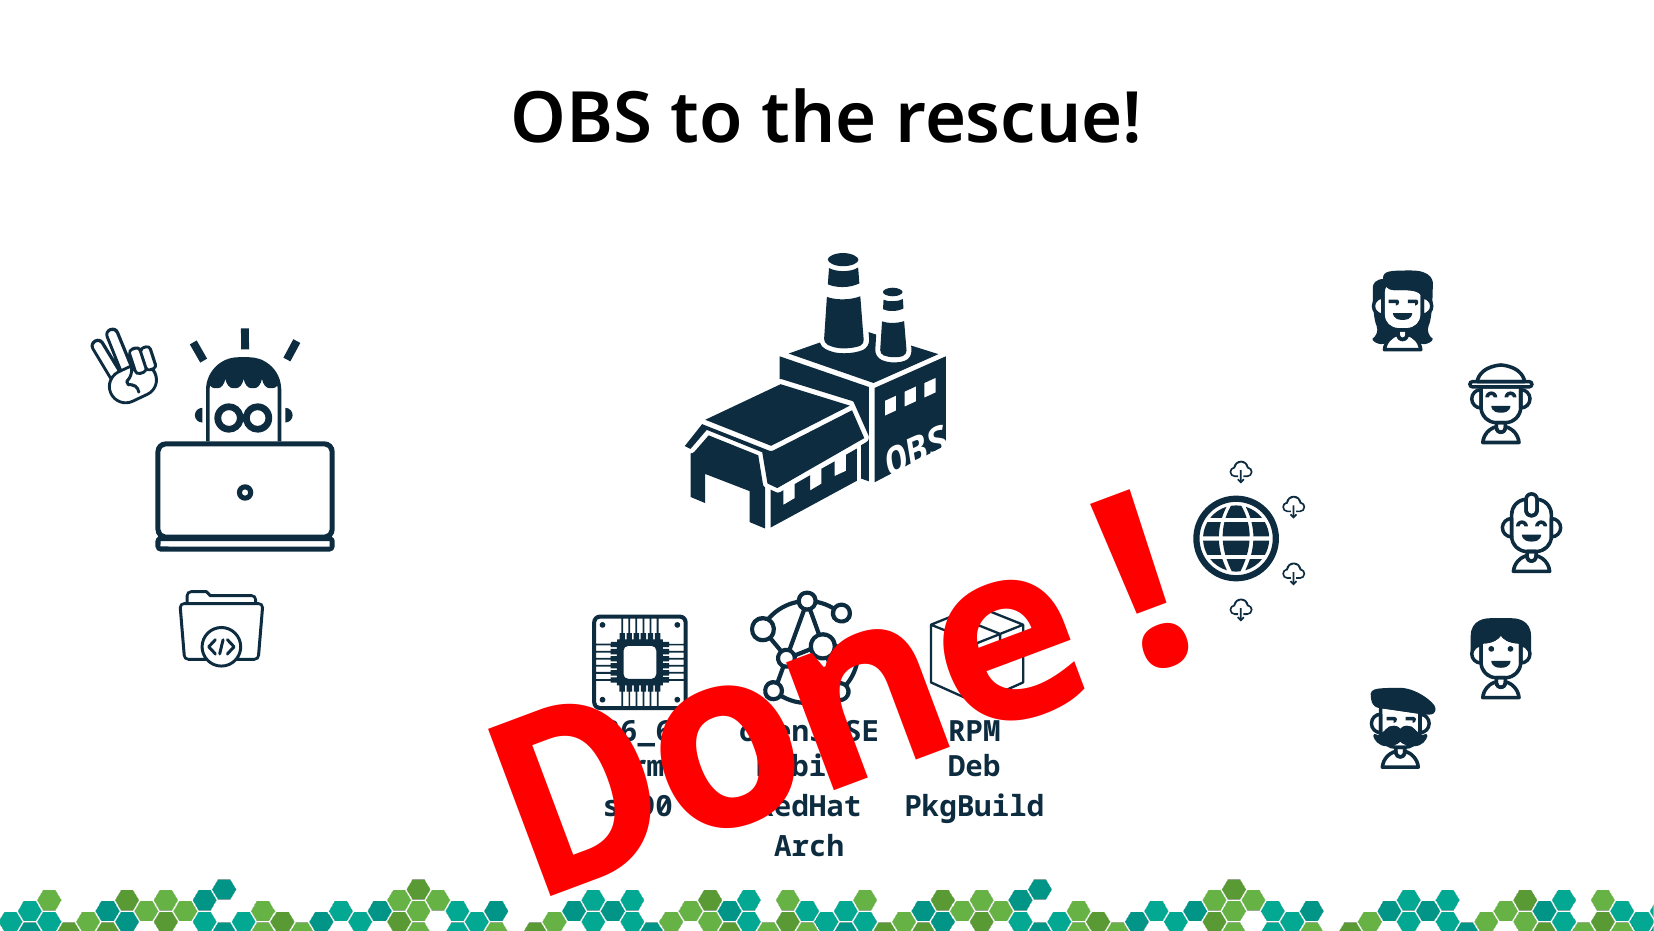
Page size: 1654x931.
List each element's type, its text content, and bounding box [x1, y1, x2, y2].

picture [171, 578, 272, 680]
picture [1415, 607, 1553, 780]
text_box OBS [835, 392, 985, 489]
text_box Done! [307, 328, 1453, 931]
picture [1480, 481, 1583, 584]
picture [52, 289, 373, 567]
picture [0, 871, 395, 931]
picture [1052, 871, 1654, 931]
picture [1351, 259, 1553, 455]
title OBS to the rescue! [82, 37, 1571, 193]
picture [660, 236, 970, 546]
